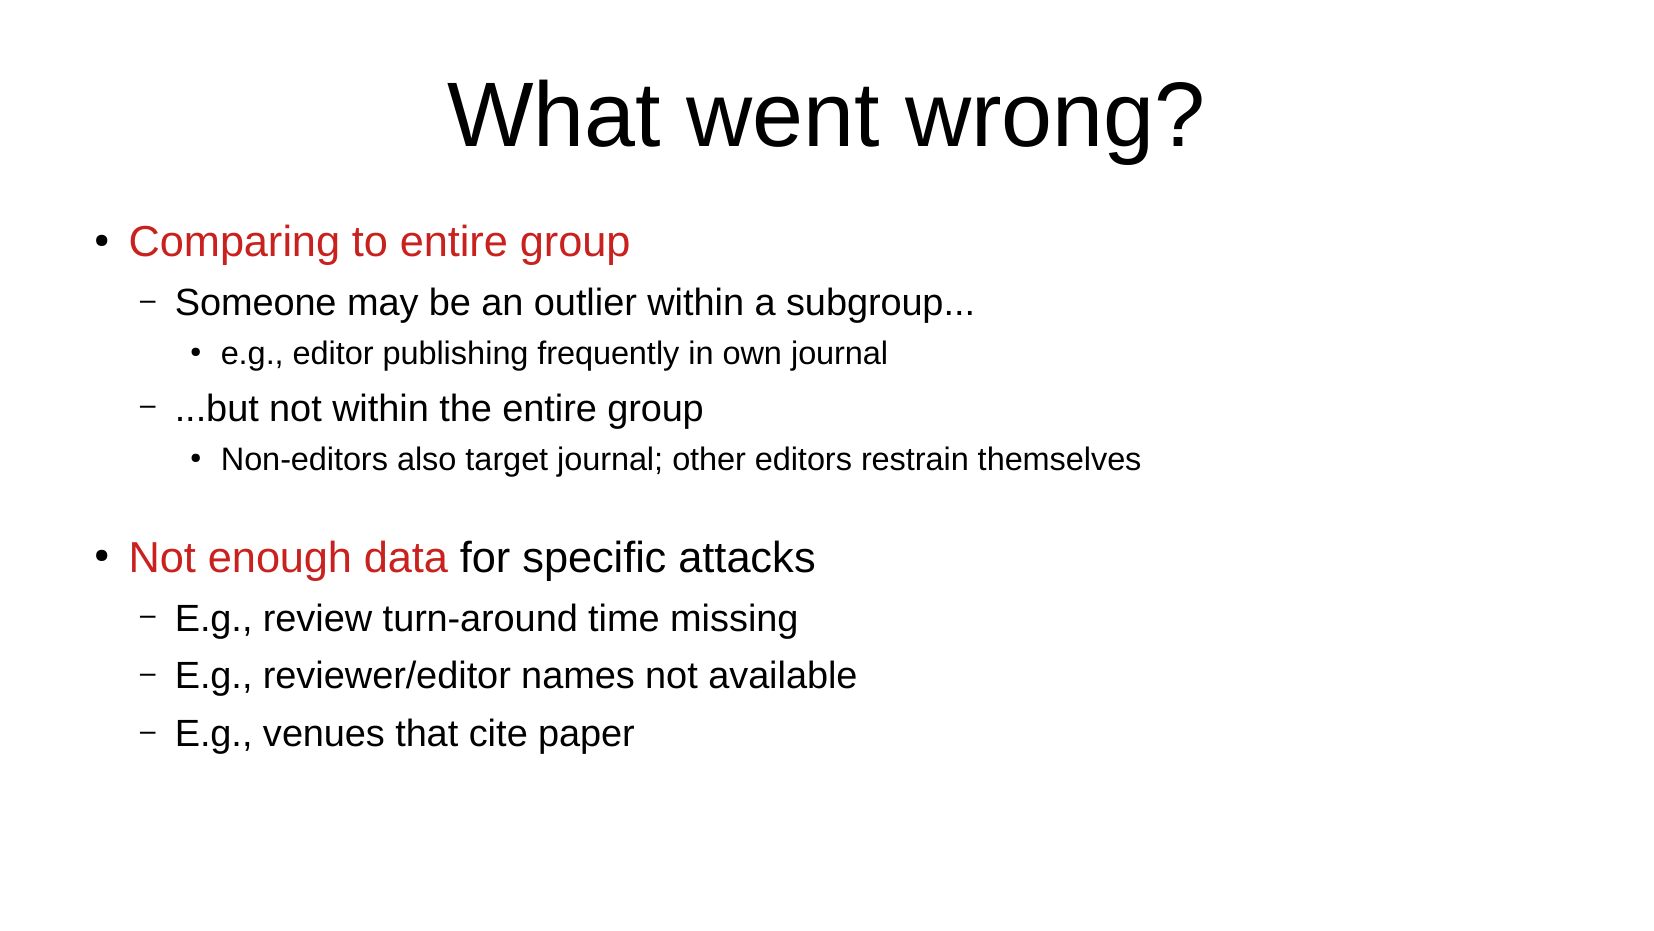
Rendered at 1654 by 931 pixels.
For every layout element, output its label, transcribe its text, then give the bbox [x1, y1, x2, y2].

list Comparing to entire group Someone may be an outlier within a subgroup... e.g., editor publishing frequently in own journal ...but not within the entire group Non-editors also target journal; other editors restrain themselves Not enough data for specific attacks E.g., review turn-around time missing E.g., reviewer/editor names not available E.g., venues that cite paper [82, 217, 1571, 758]
title What went wrong? [82, 37, 1571, 193]
